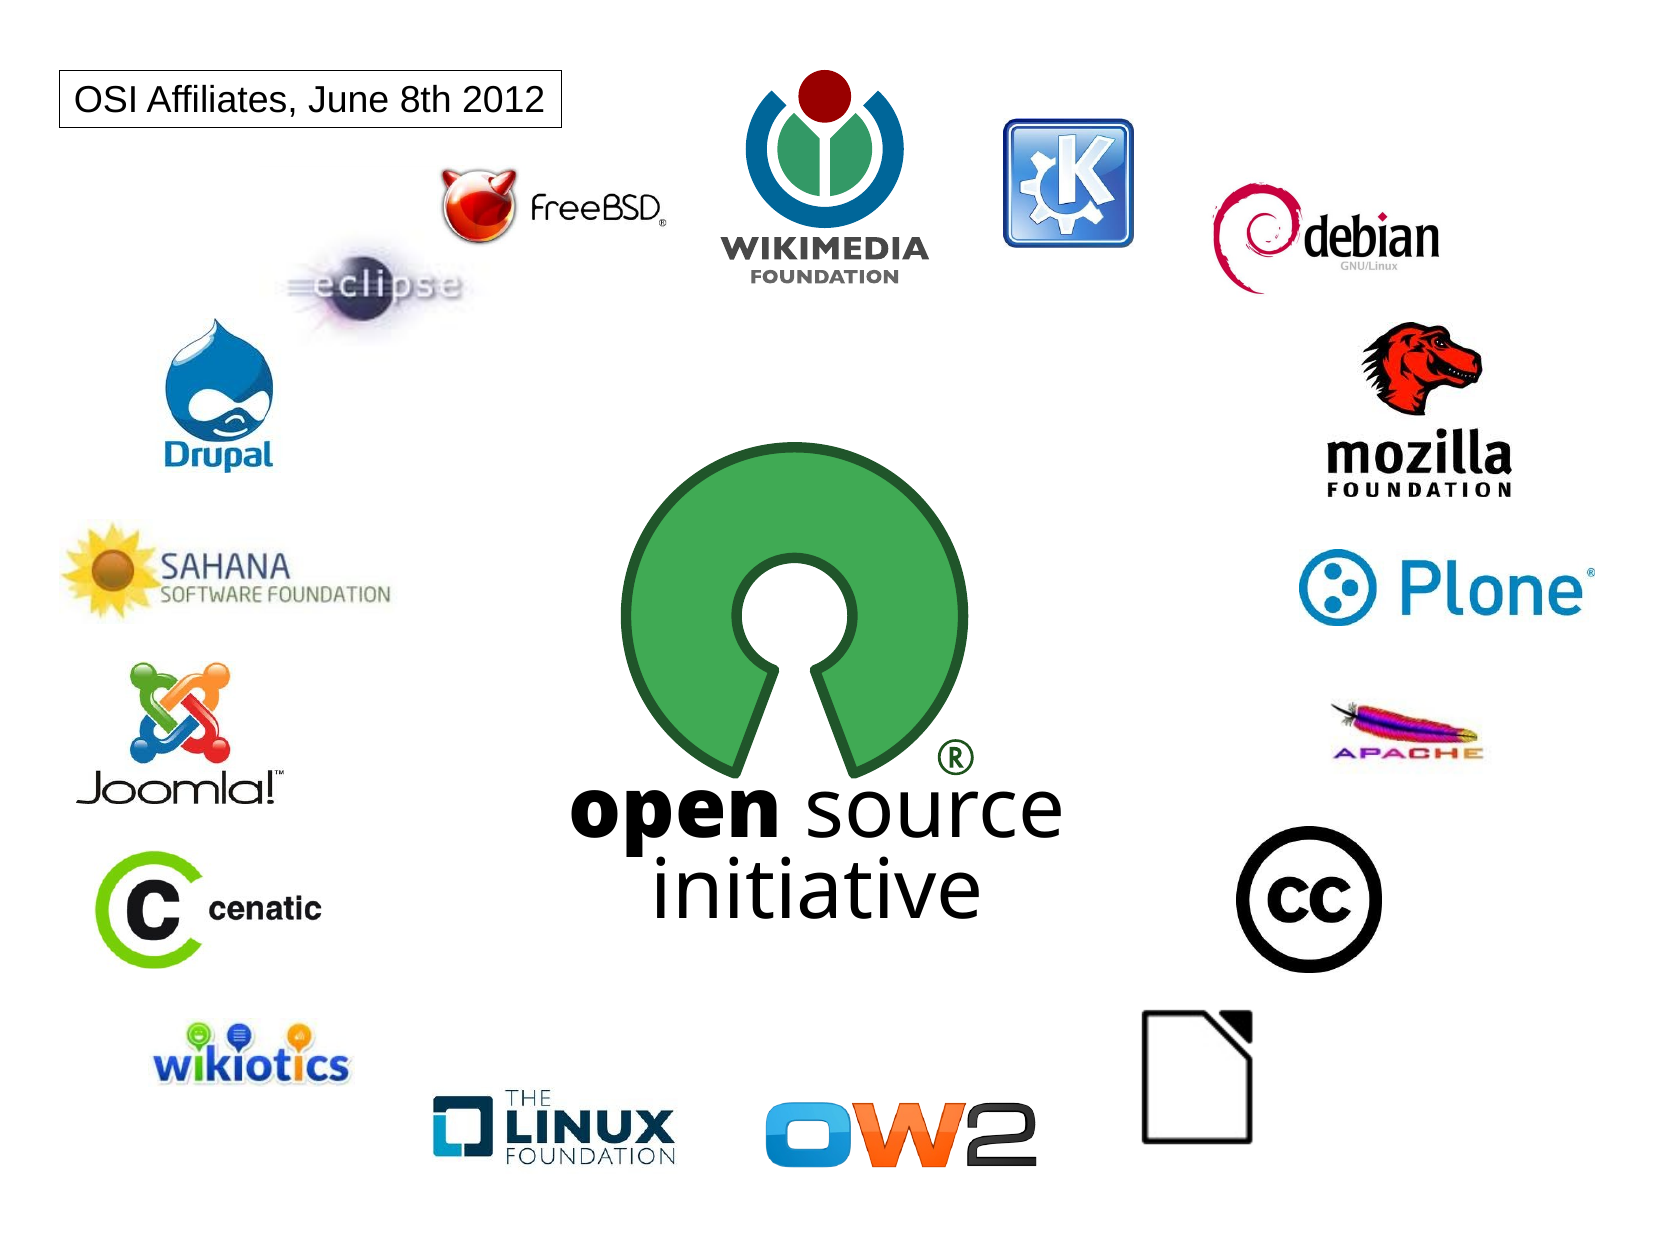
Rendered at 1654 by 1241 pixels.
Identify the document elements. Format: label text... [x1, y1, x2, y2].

text_box [815, 270, 846, 284]
text_box open source initiative [554, 757, 1040, 957]
picture [59, 519, 402, 624]
text_box [797, 270, 812, 284]
picture [76, 661, 284, 804]
text_box [902, 237, 930, 260]
text_box [843, 270, 858, 284]
text_box [844, 237, 862, 260]
text_box [762, 237, 769, 260]
picture [1003, 118, 1134, 248]
picture [1307, 557, 1372, 619]
picture [148, 1018, 355, 1087]
text_box [892, 237, 900, 260]
text_box [812, 237, 839, 260]
picture [141, 165, 667, 473]
text_box [937, 739, 974, 757]
text_box [762, 269, 778, 284]
text_box [800, 237, 808, 260]
picture [419, 1074, 697, 1182]
picture [760, 1099, 1040, 1170]
picture [1299, 549, 1331, 581]
text_box [777, 112, 820, 197]
text_box [866, 269, 882, 284]
text_box [865, 237, 889, 260]
picture [1133, 1003, 1264, 1206]
text_box [751, 270, 761, 284]
picture [1236, 826, 1382, 973]
text_box [625, 447, 964, 757]
picture [1312, 661, 1501, 802]
text_box [780, 270, 795, 284]
text_box [720, 237, 759, 260]
picture [1299, 593, 1332, 626]
picture [94, 850, 322, 969]
text_box OSI Affiliates, June 8th 2012 [59, 70, 562, 128]
text_box [883, 270, 899, 284]
text_box [774, 237, 798, 260]
text_box [859, 270, 864, 284]
picture [1204, 177, 1453, 298]
picture [1344, 549, 1595, 626]
picture [1327, 322, 1512, 497]
text_box [830, 112, 873, 197]
text_box [745, 90, 904, 229]
text_box [798, 69, 852, 123]
text_box [949, 746, 962, 757]
